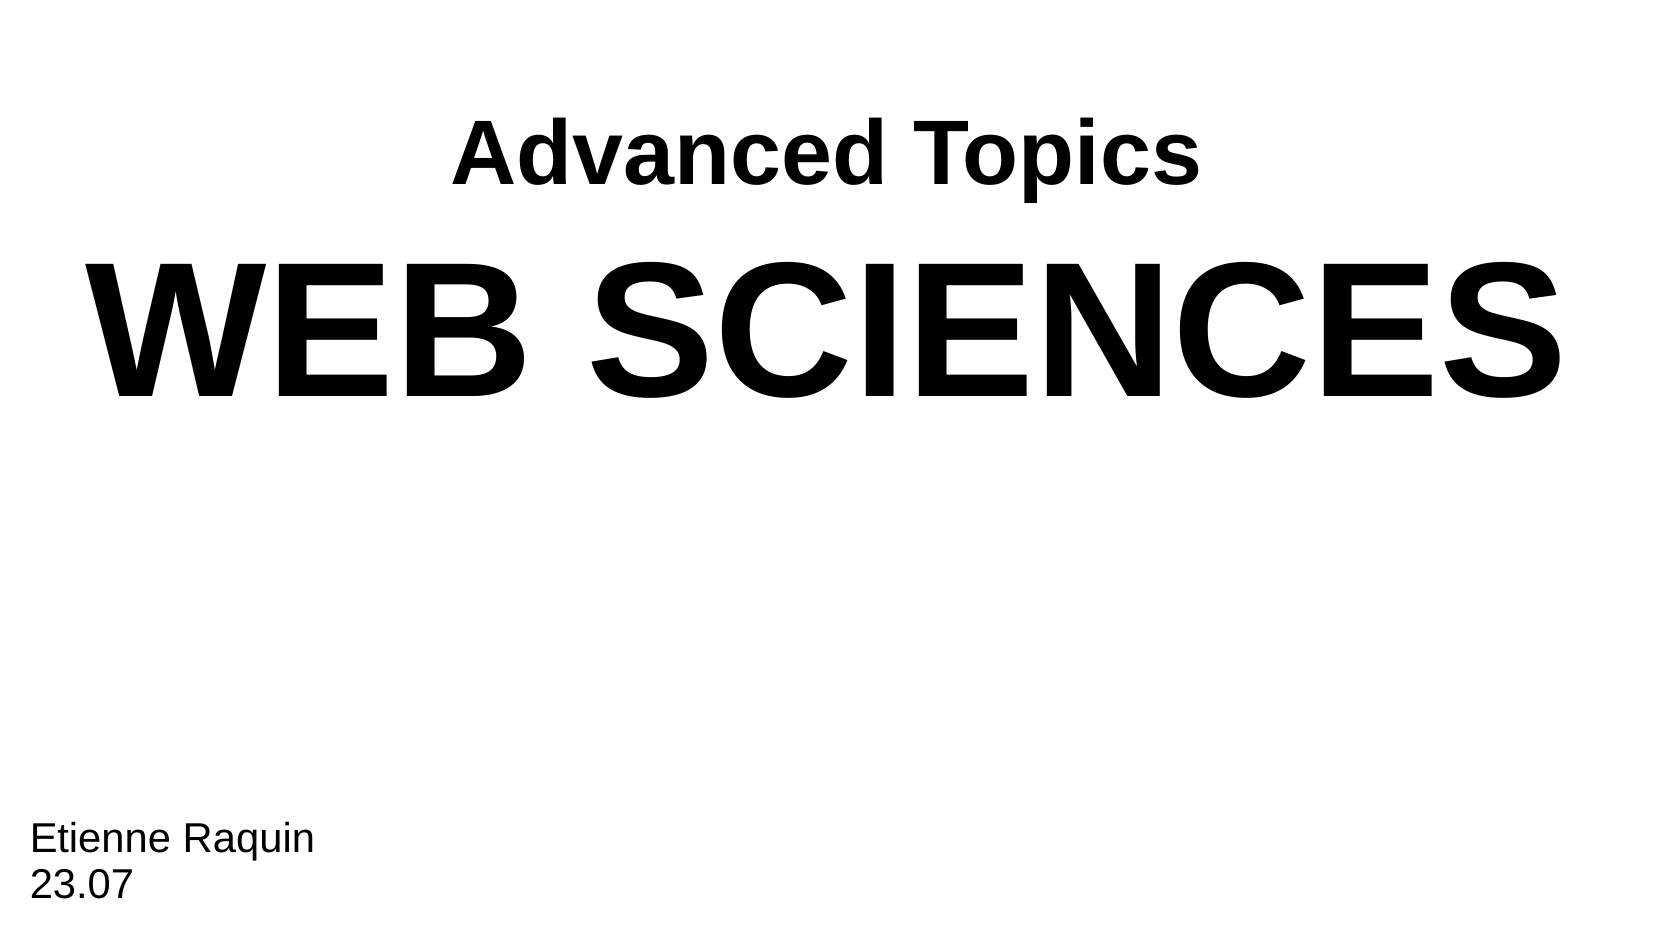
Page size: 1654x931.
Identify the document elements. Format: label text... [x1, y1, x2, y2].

title Advanced Topics [82, 75, 1571, 195]
text_box Etienne Raquin 23.07 [15, 720, 631, 916]
title WEB SCIENCES [0, 195, 1654, 466]
